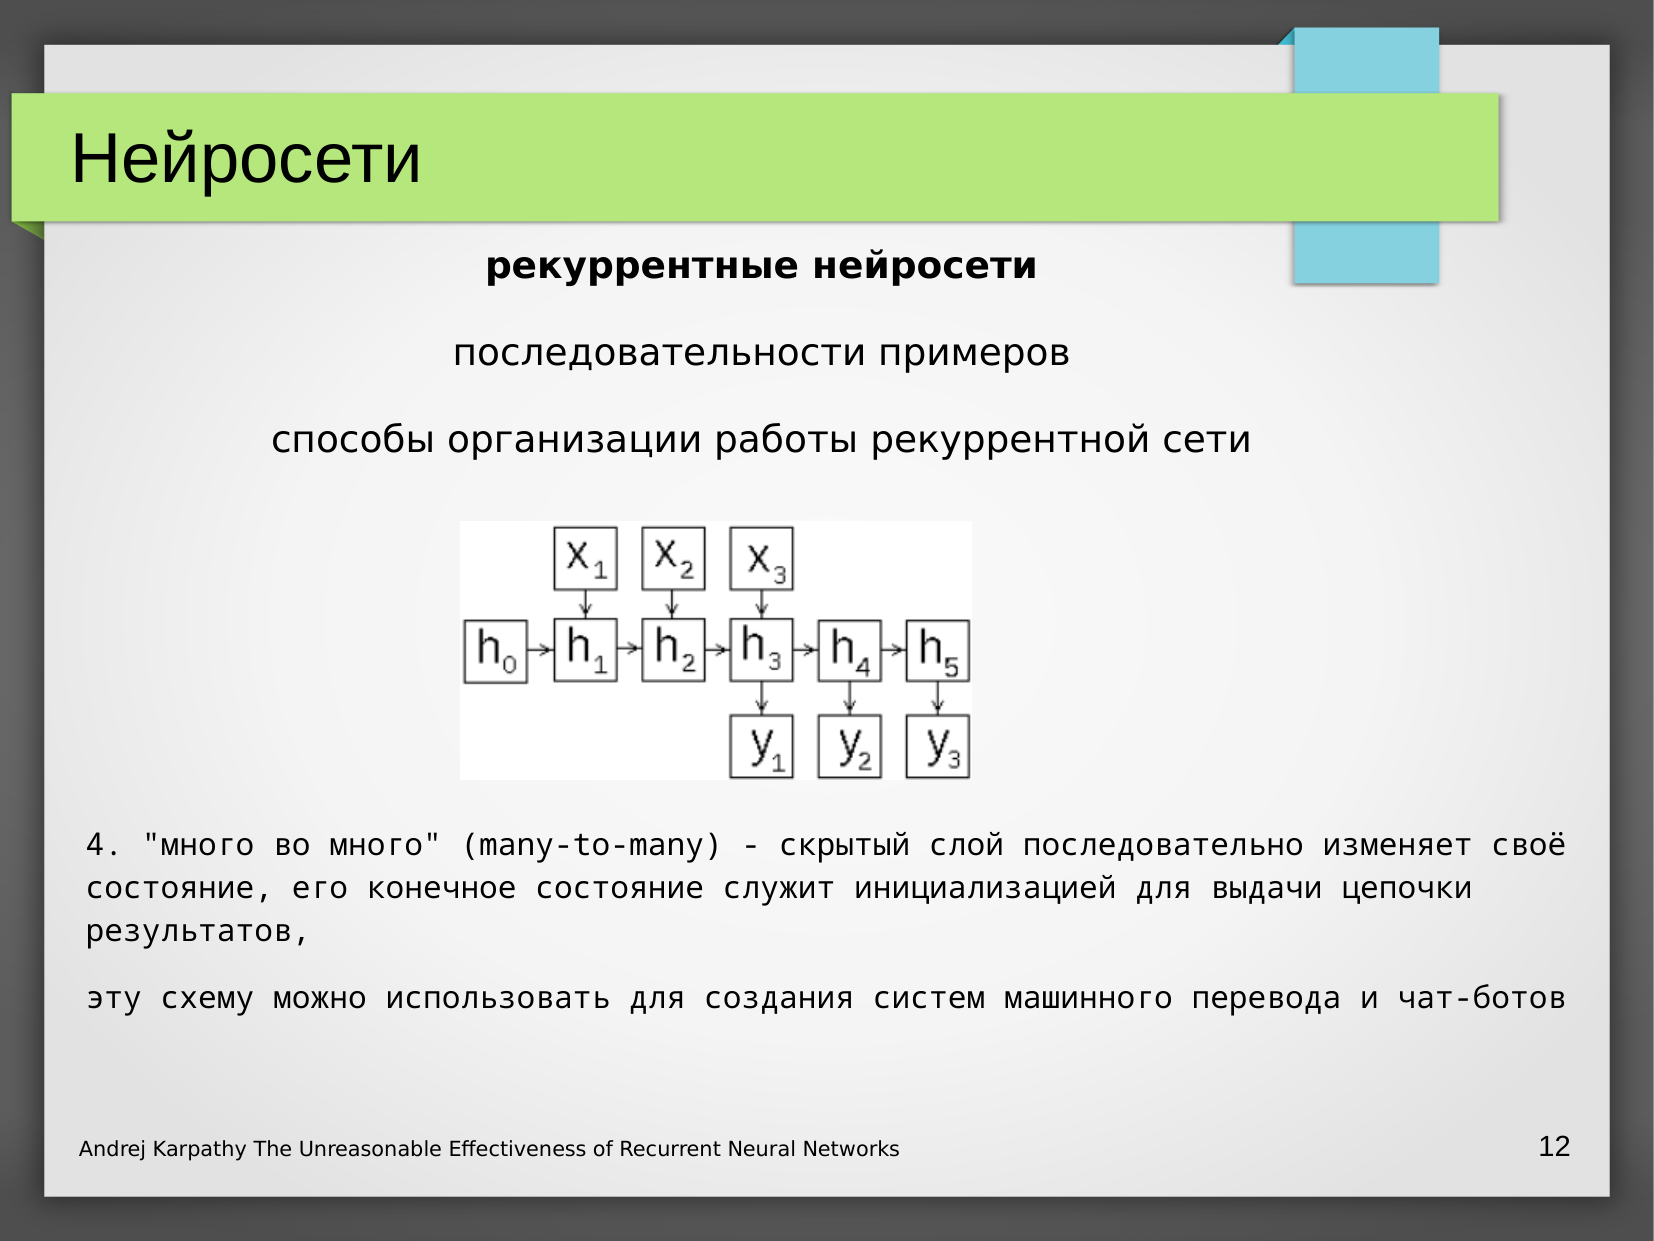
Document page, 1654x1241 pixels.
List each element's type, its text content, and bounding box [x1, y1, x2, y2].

text_box 4. "много во много" (many-to-many) - скрытый слой последовательно изменяет своё состояние, его конечное состояние служит инициализацией для выдачи цепочки результатов, эту схему можно использовать для создания систем машинного перевода и чат-ботов [70, 814, 1607, 1148]
text_box рекуррентные нейросети последовательности примеров способы организации работы рекуррентной сети [224, 236, 1300, 513]
picture [0, 0, 1654, 1241]
text_box Andrej Karpathy The Unreasonable Effectiveness of Recurrent Neural Networks [64, 1130, 922, 1170]
title Нейросети [70, 118, 1205, 199]
